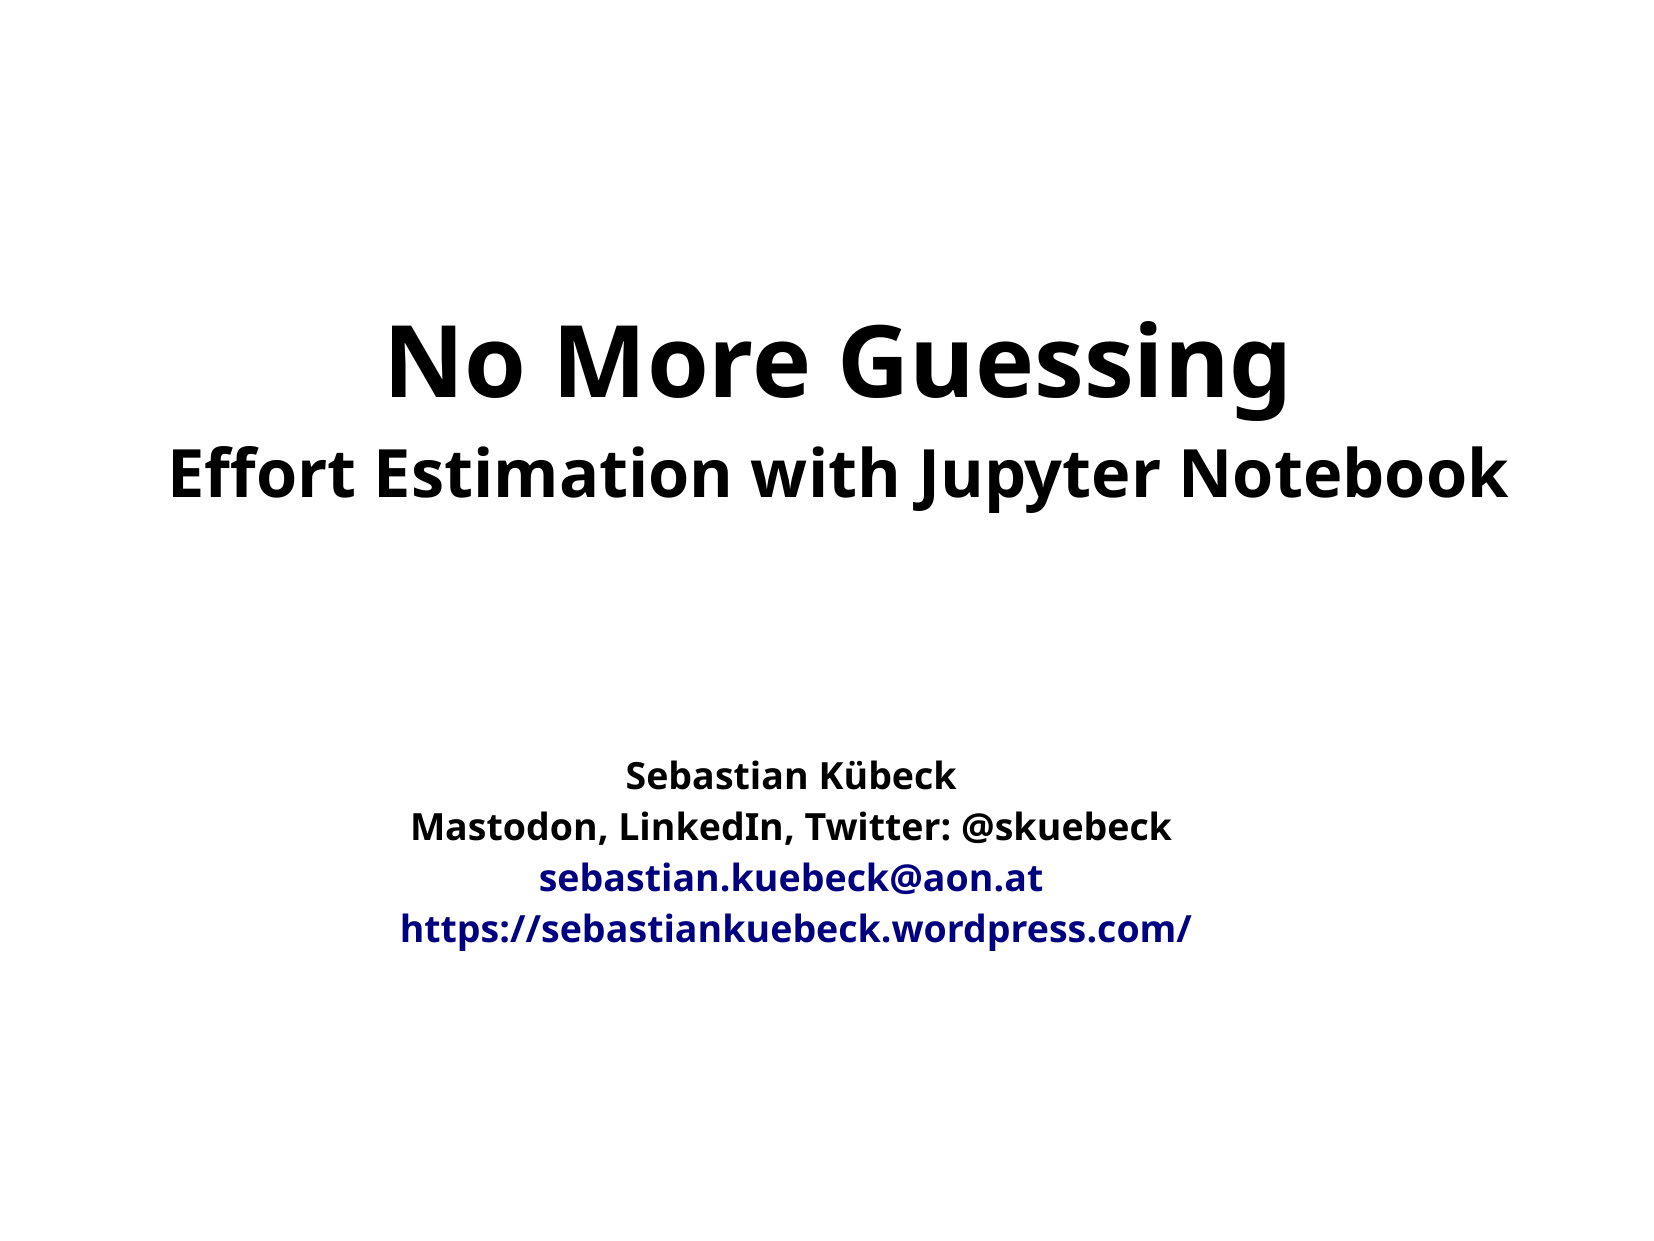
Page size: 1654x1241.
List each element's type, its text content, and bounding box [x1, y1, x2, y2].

title Sebastian Kübeck Mastodon, LinkedIn, Twitter: @skuebeck sebastian.kuebeck@aon.at https://sebastiankuebeck.wordpress.com/ [47, 750, 1536, 1003]
title No More Guessing Effort Estimation with Jupyter Notebook [94, 181, 1583, 626]
